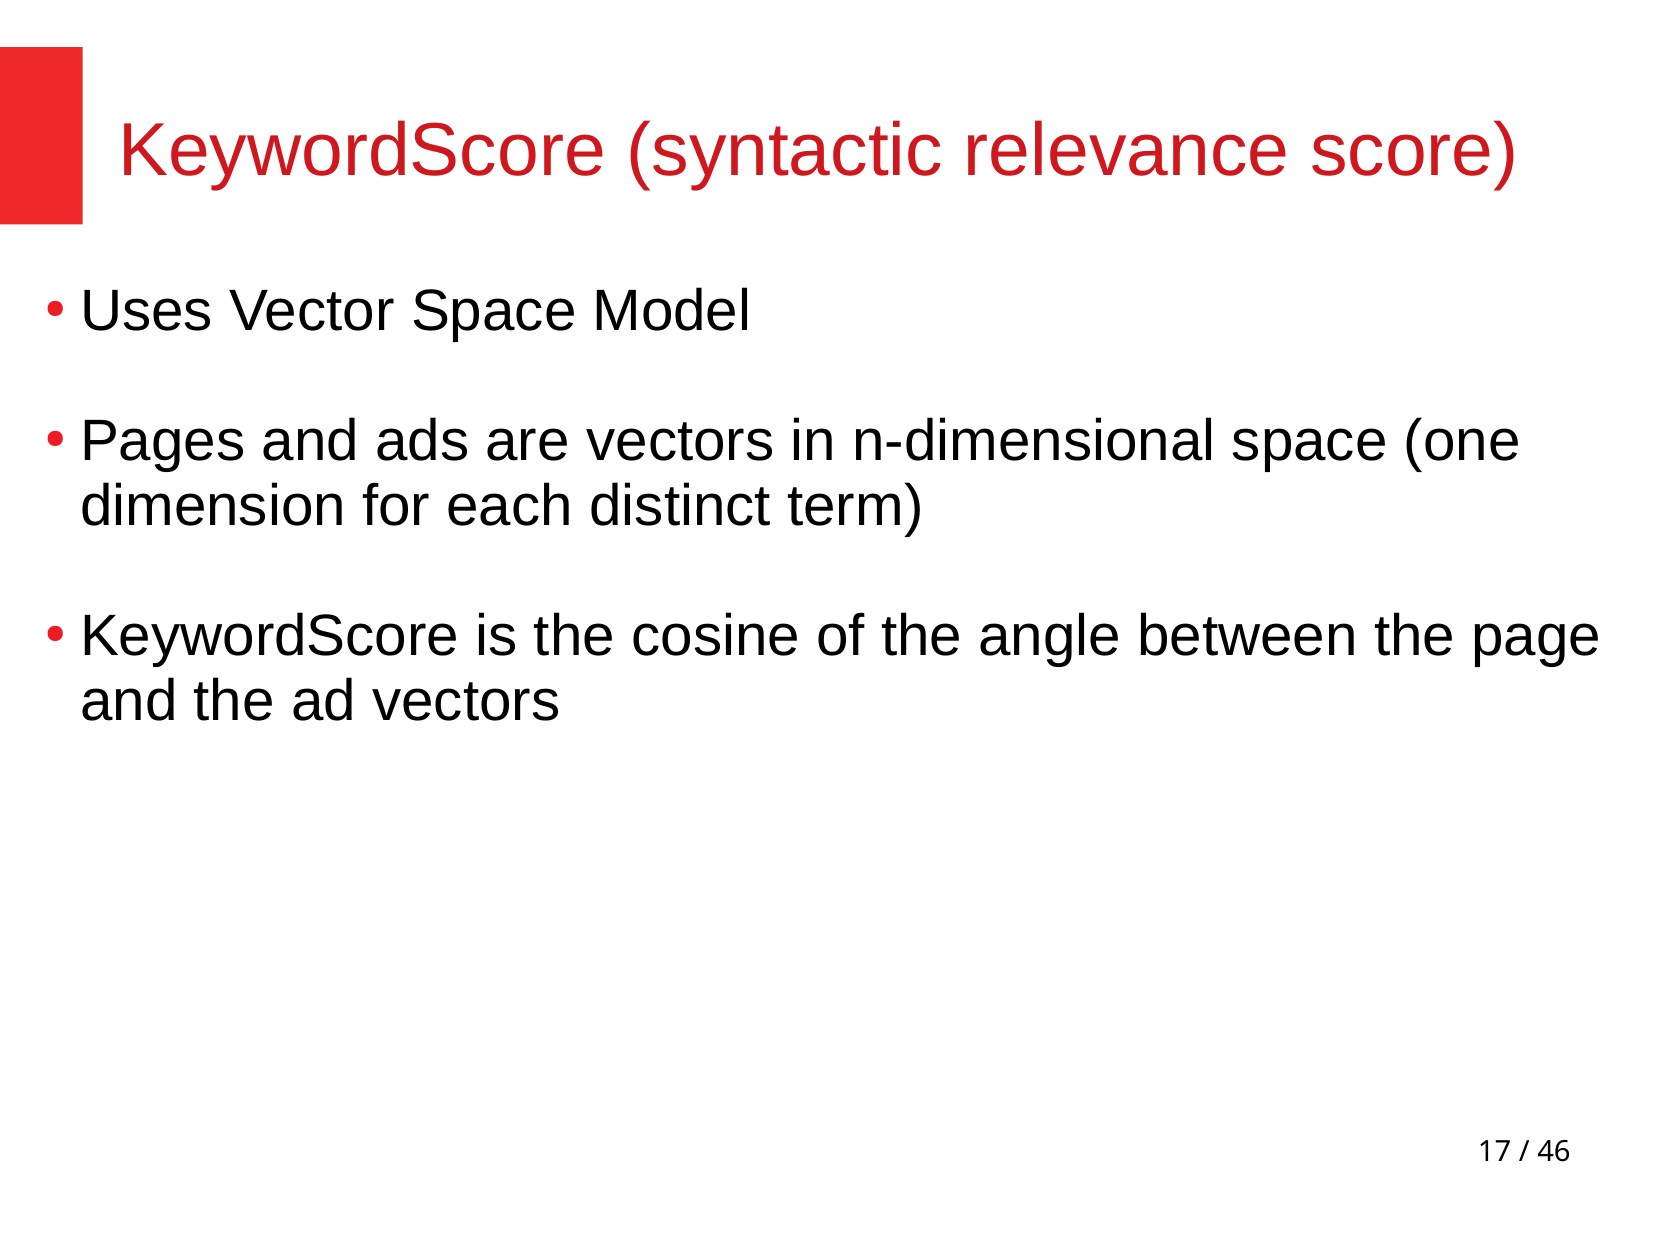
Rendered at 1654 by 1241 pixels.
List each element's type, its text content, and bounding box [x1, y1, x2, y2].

title KeywordScore (syntactic relevance score) [118, 49, 1571, 257]
text_box Uses Vector Space Model Pages and ads are vectors in n-dimensional space (one dimension for each distinct term) KeywordScore is the cosine of the angle between the page and the ad vectors [30, 270, 1636, 1037]
